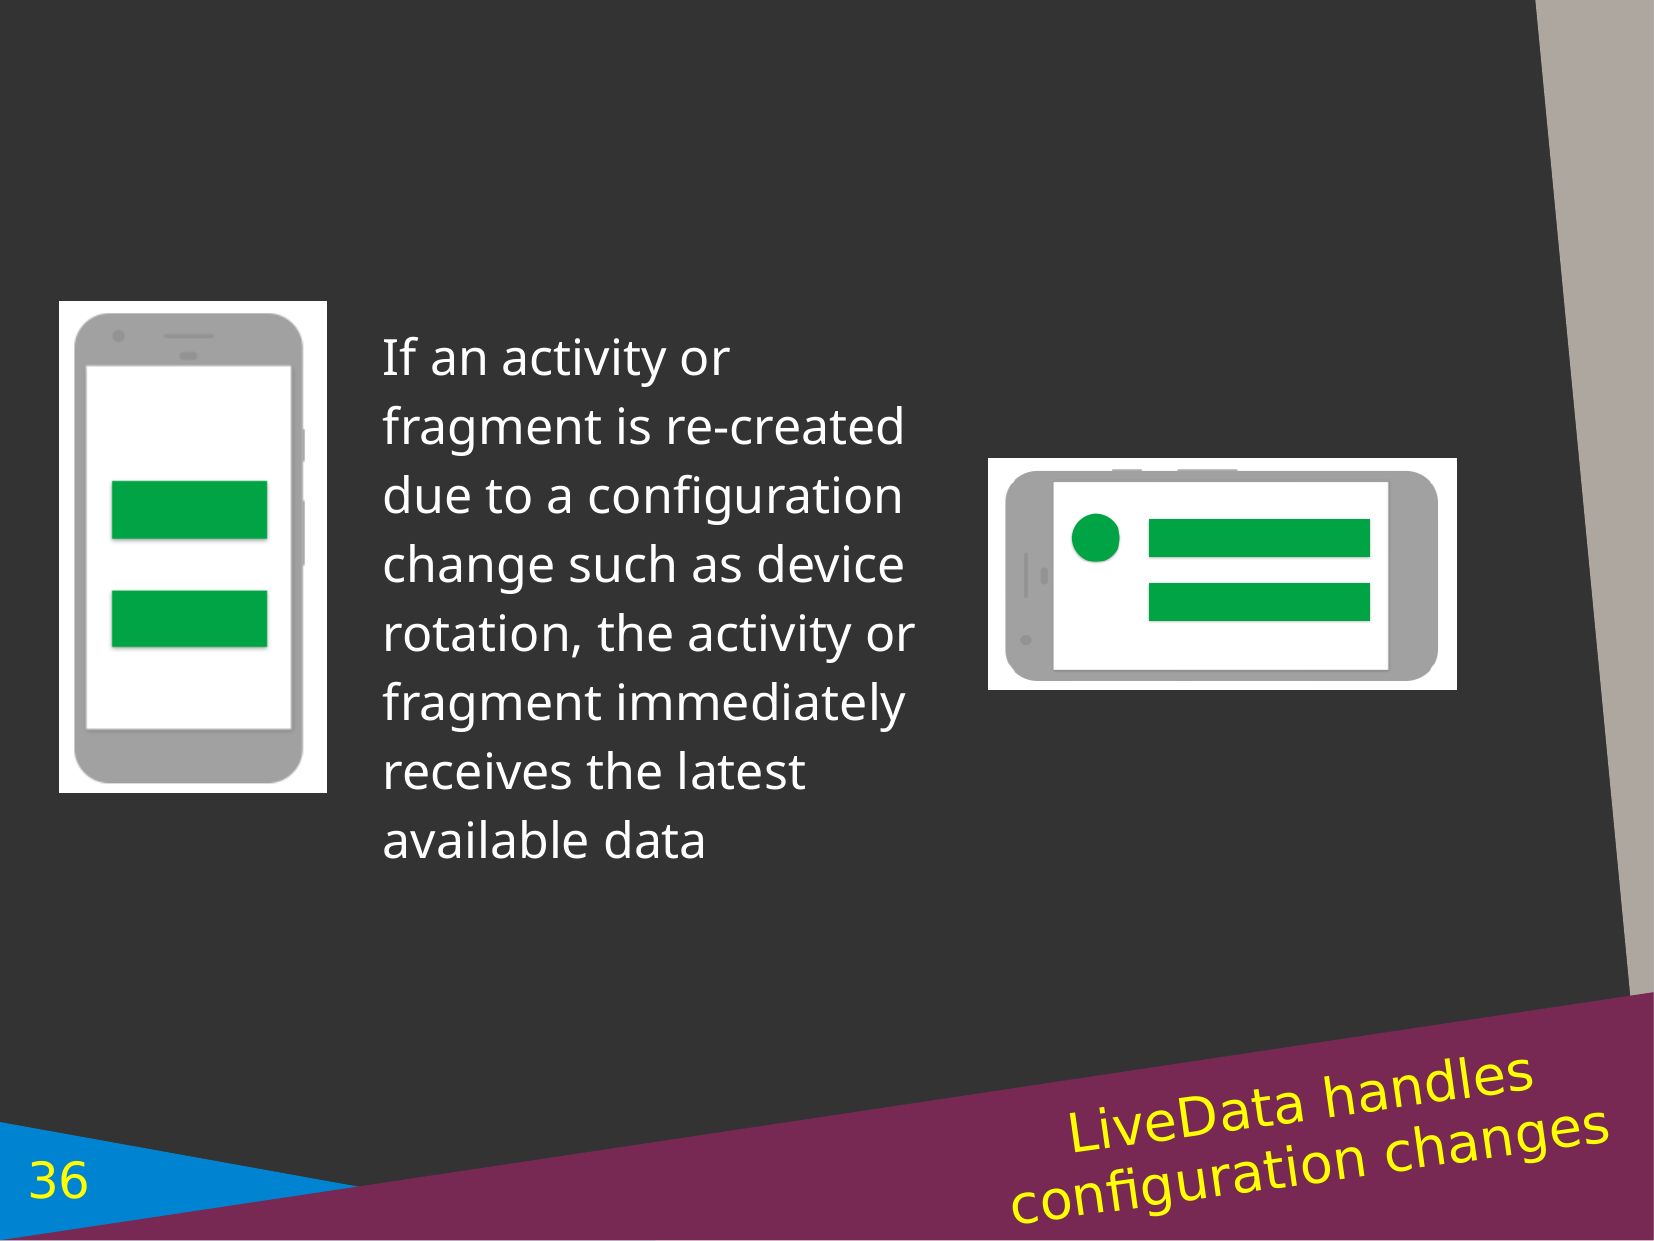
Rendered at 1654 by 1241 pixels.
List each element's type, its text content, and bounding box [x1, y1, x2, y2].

picture [59, 301, 327, 793]
title LiveData handles configuration changes [956, 995, 1654, 1241]
picture [988, 458, 1457, 690]
list If an activity or fragment is re-created due to a configuration change such as device rotation, the activity or fragment immediately receives the latest available data [367, 301, 970, 811]
